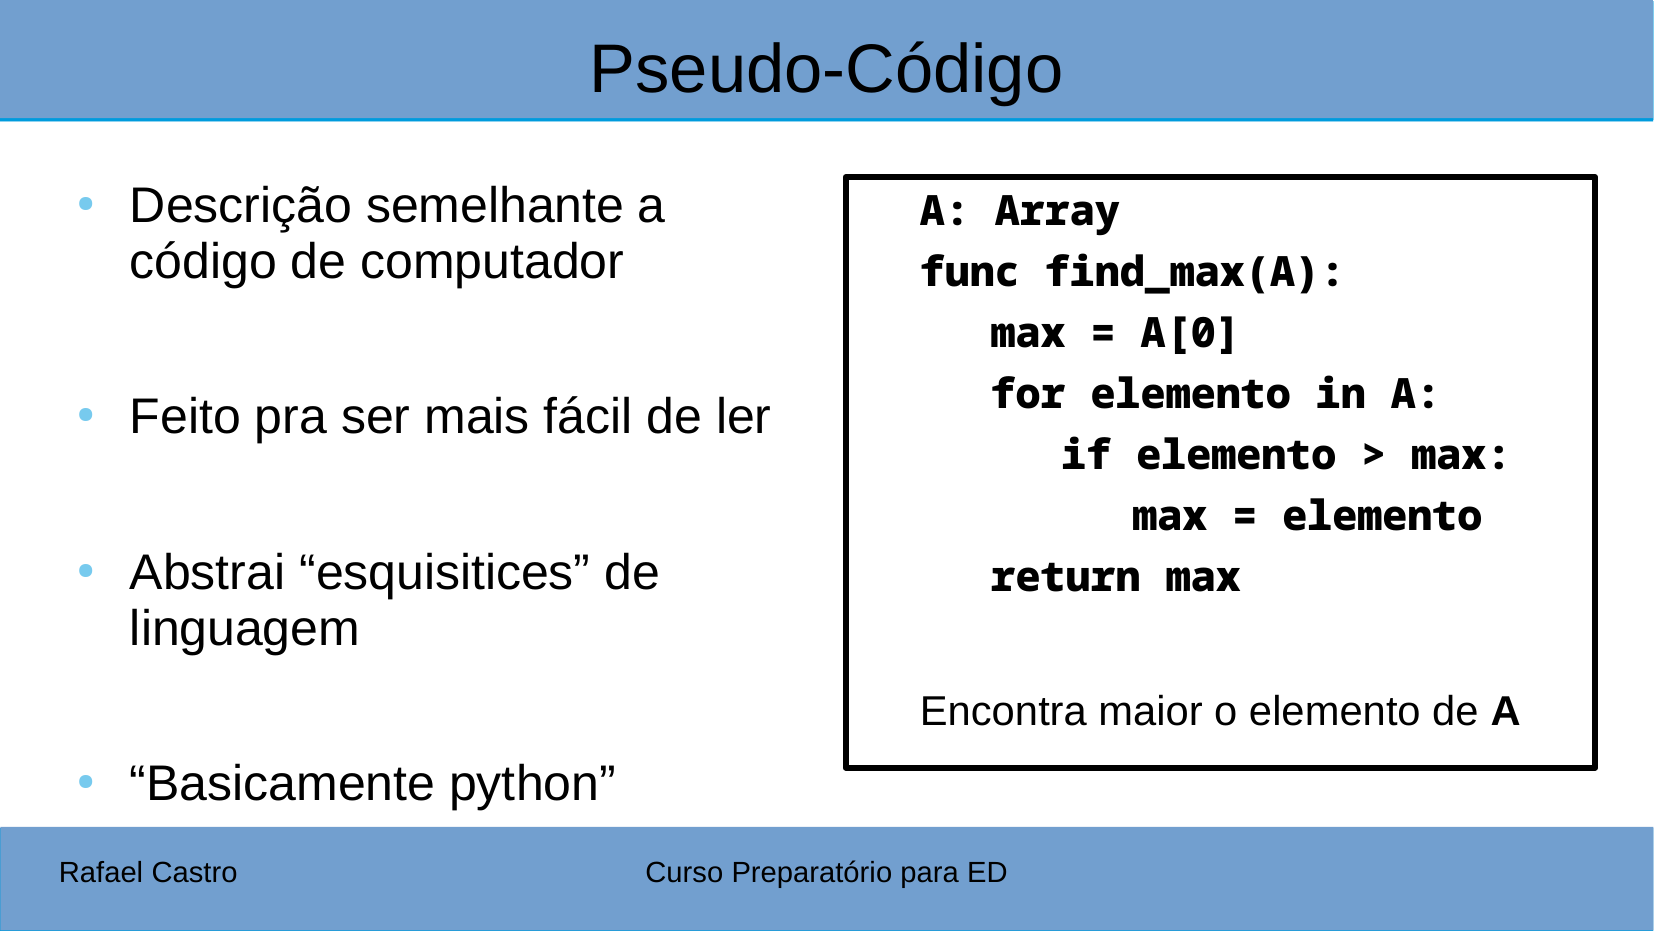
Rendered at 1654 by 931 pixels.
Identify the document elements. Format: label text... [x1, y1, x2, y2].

title Pseudo-Código [59, 29, 1595, 108]
list A: Array func find_max(A): max = A[0] for elemento in A: if elemento > max: max = elemento return max Encontra maior o elemento de A [845, 177, 1596, 768]
list Descrição semelhante a código de computador Feito pra ser mais fácil de ler Abstrai “esquisitices” de linguagem “Basicamente python” [59, 177, 809, 768]
